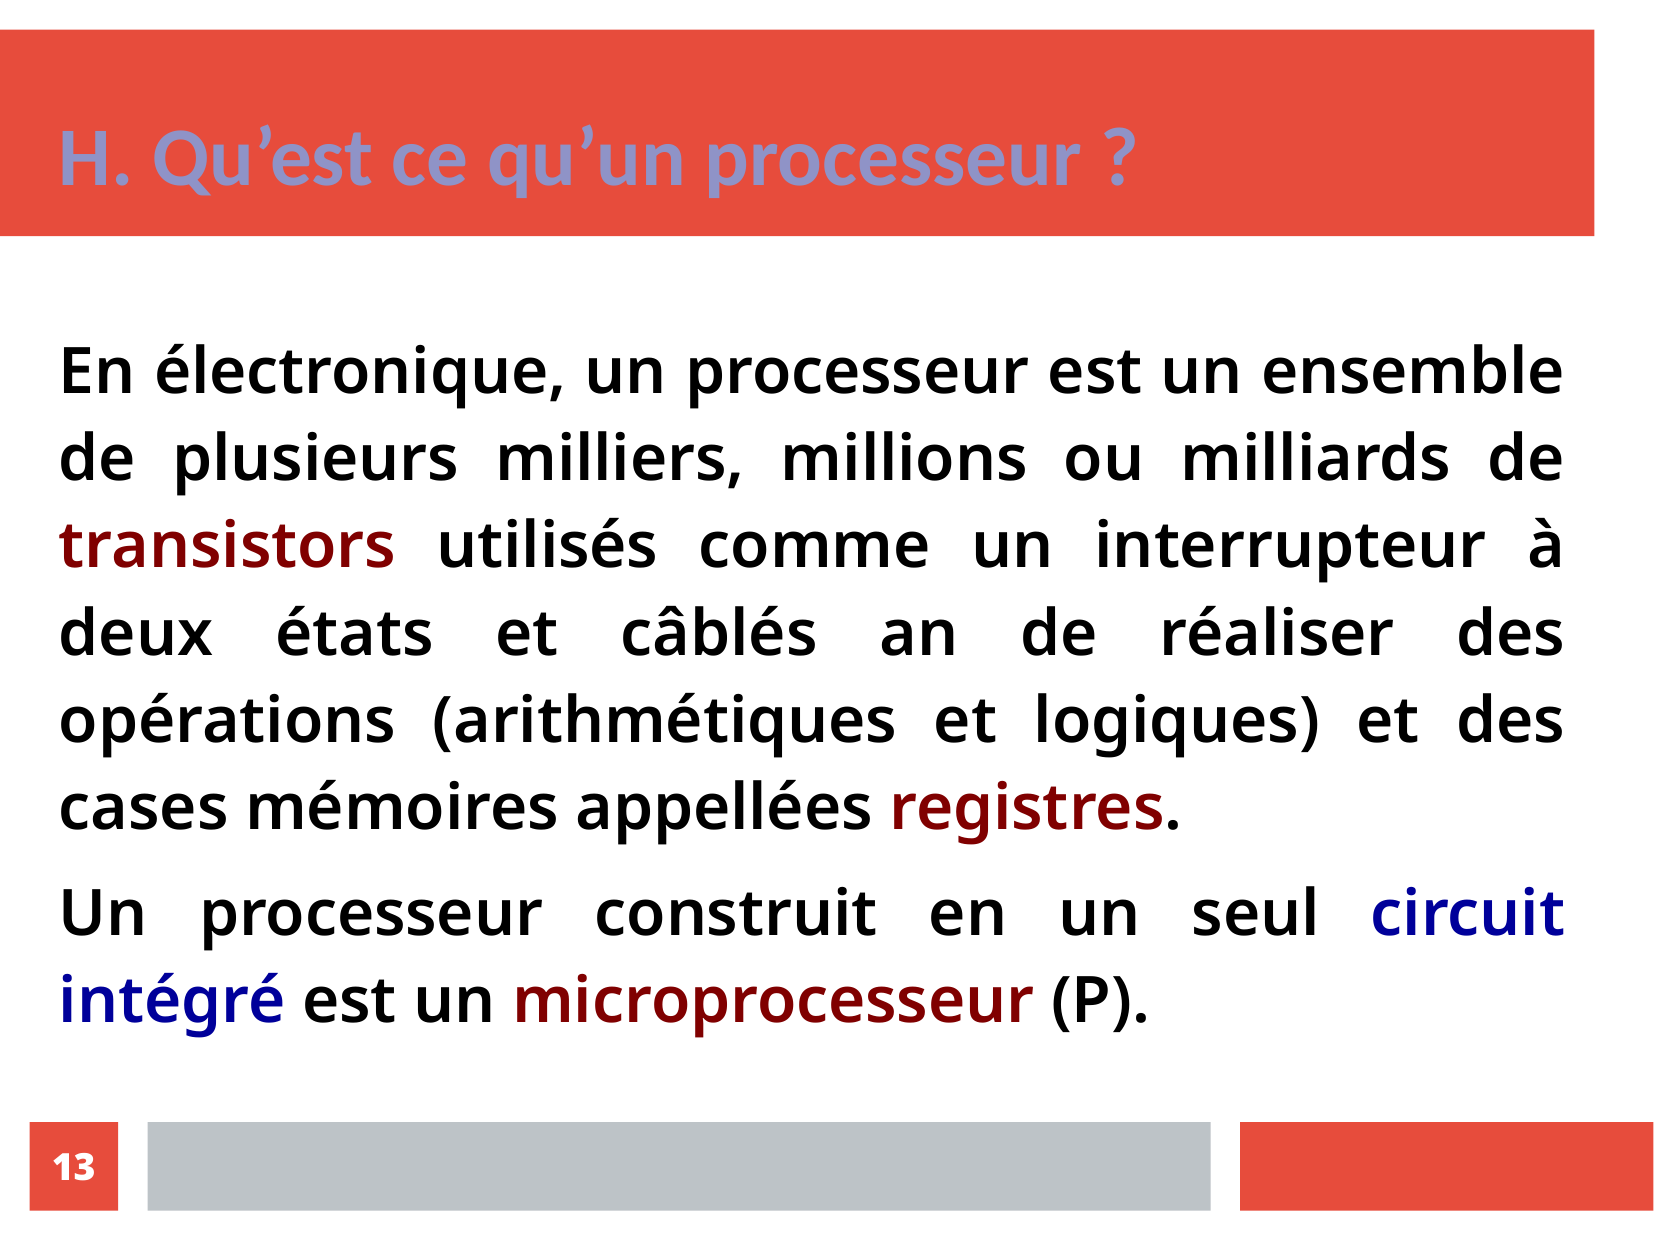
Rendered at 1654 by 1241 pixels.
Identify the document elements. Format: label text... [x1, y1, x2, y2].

list En électronique, un processeur est un ensemble de plusieurs milliers, millions ou milliards de transistors utilisés comme un interrupteur à deux états et câblés an de réaliser des opérations (arithmétiques et logiques) et des cases mémoires appellées registres. Un processeur construit en un seul circuit intégré est un microprocesseur (P). [59, 324, 1565, 1093]
title H. Qu’est ce qu’un processeur ? [59, 59, 1595, 207]
